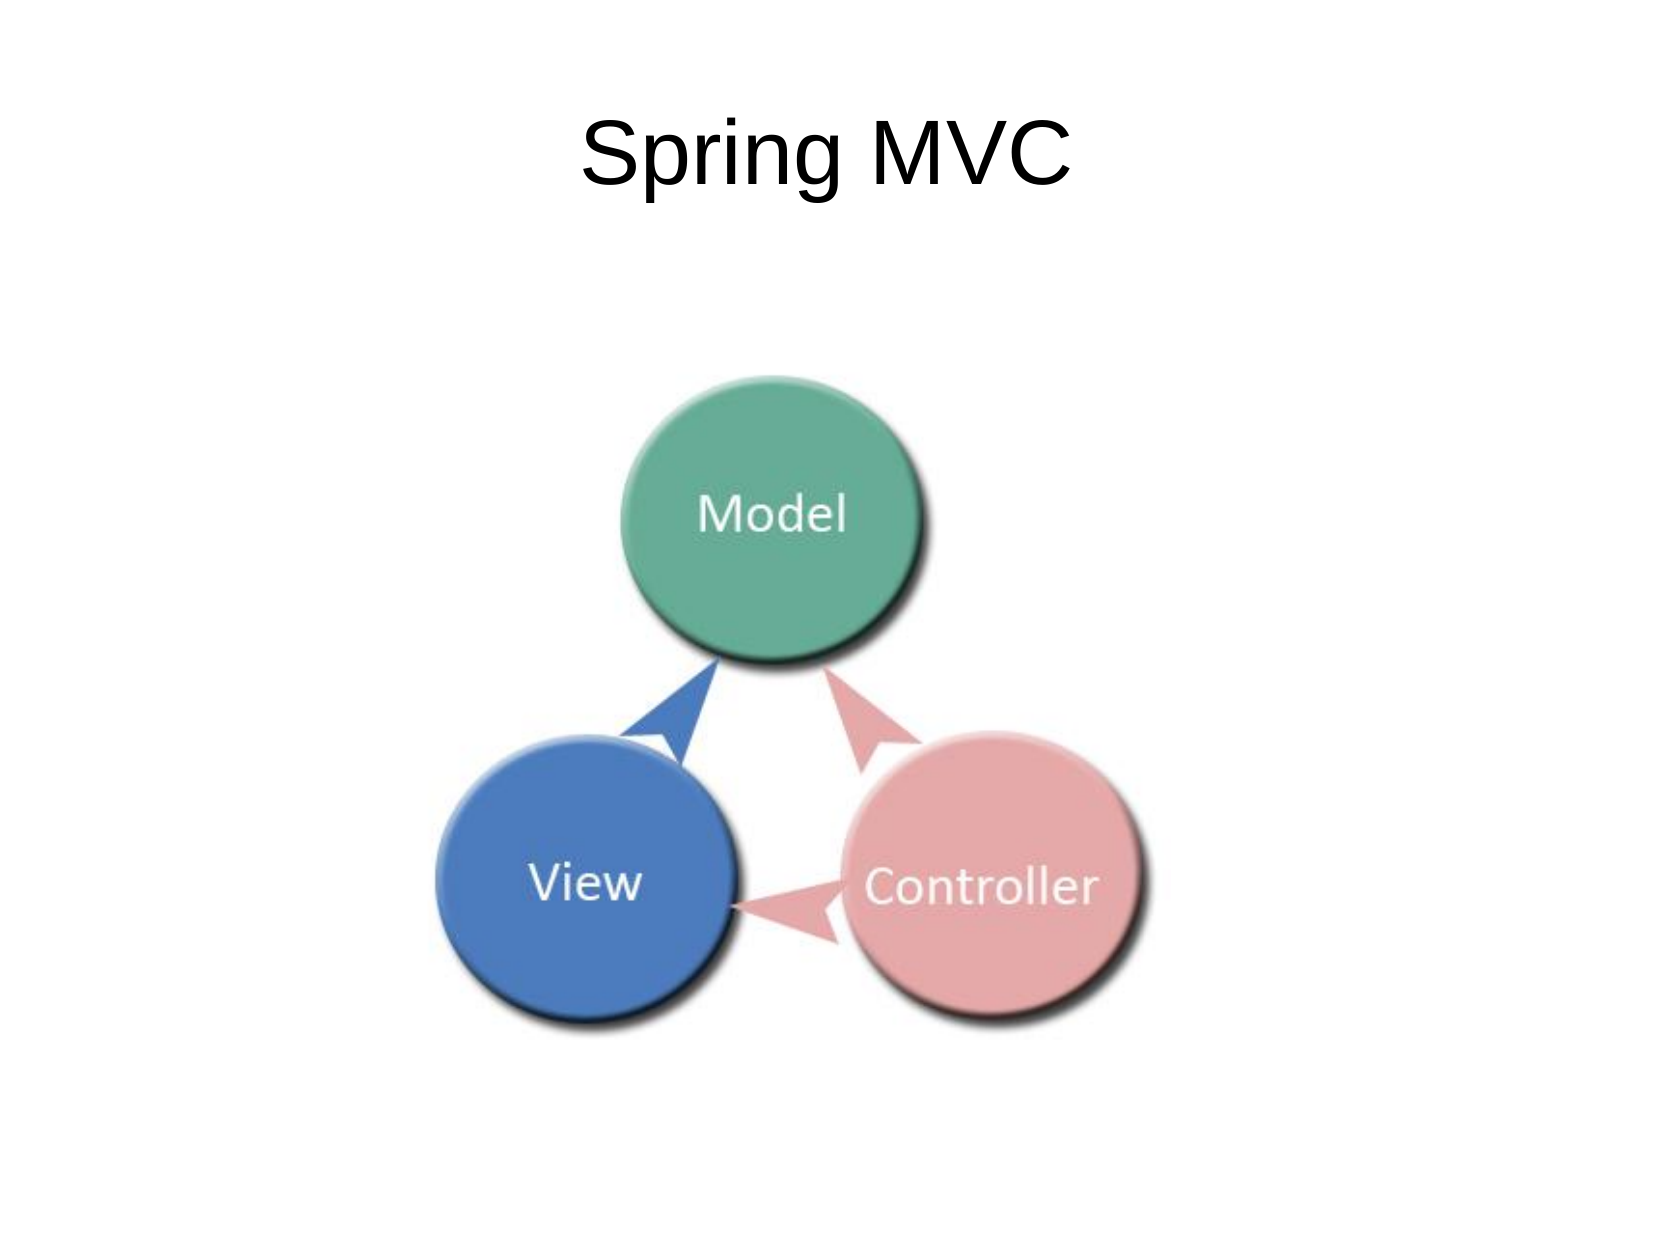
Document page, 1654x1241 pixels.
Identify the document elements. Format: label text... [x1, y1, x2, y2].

picture [399, 314, 1171, 1086]
title Spring MVC [82, 49, 1571, 257]
